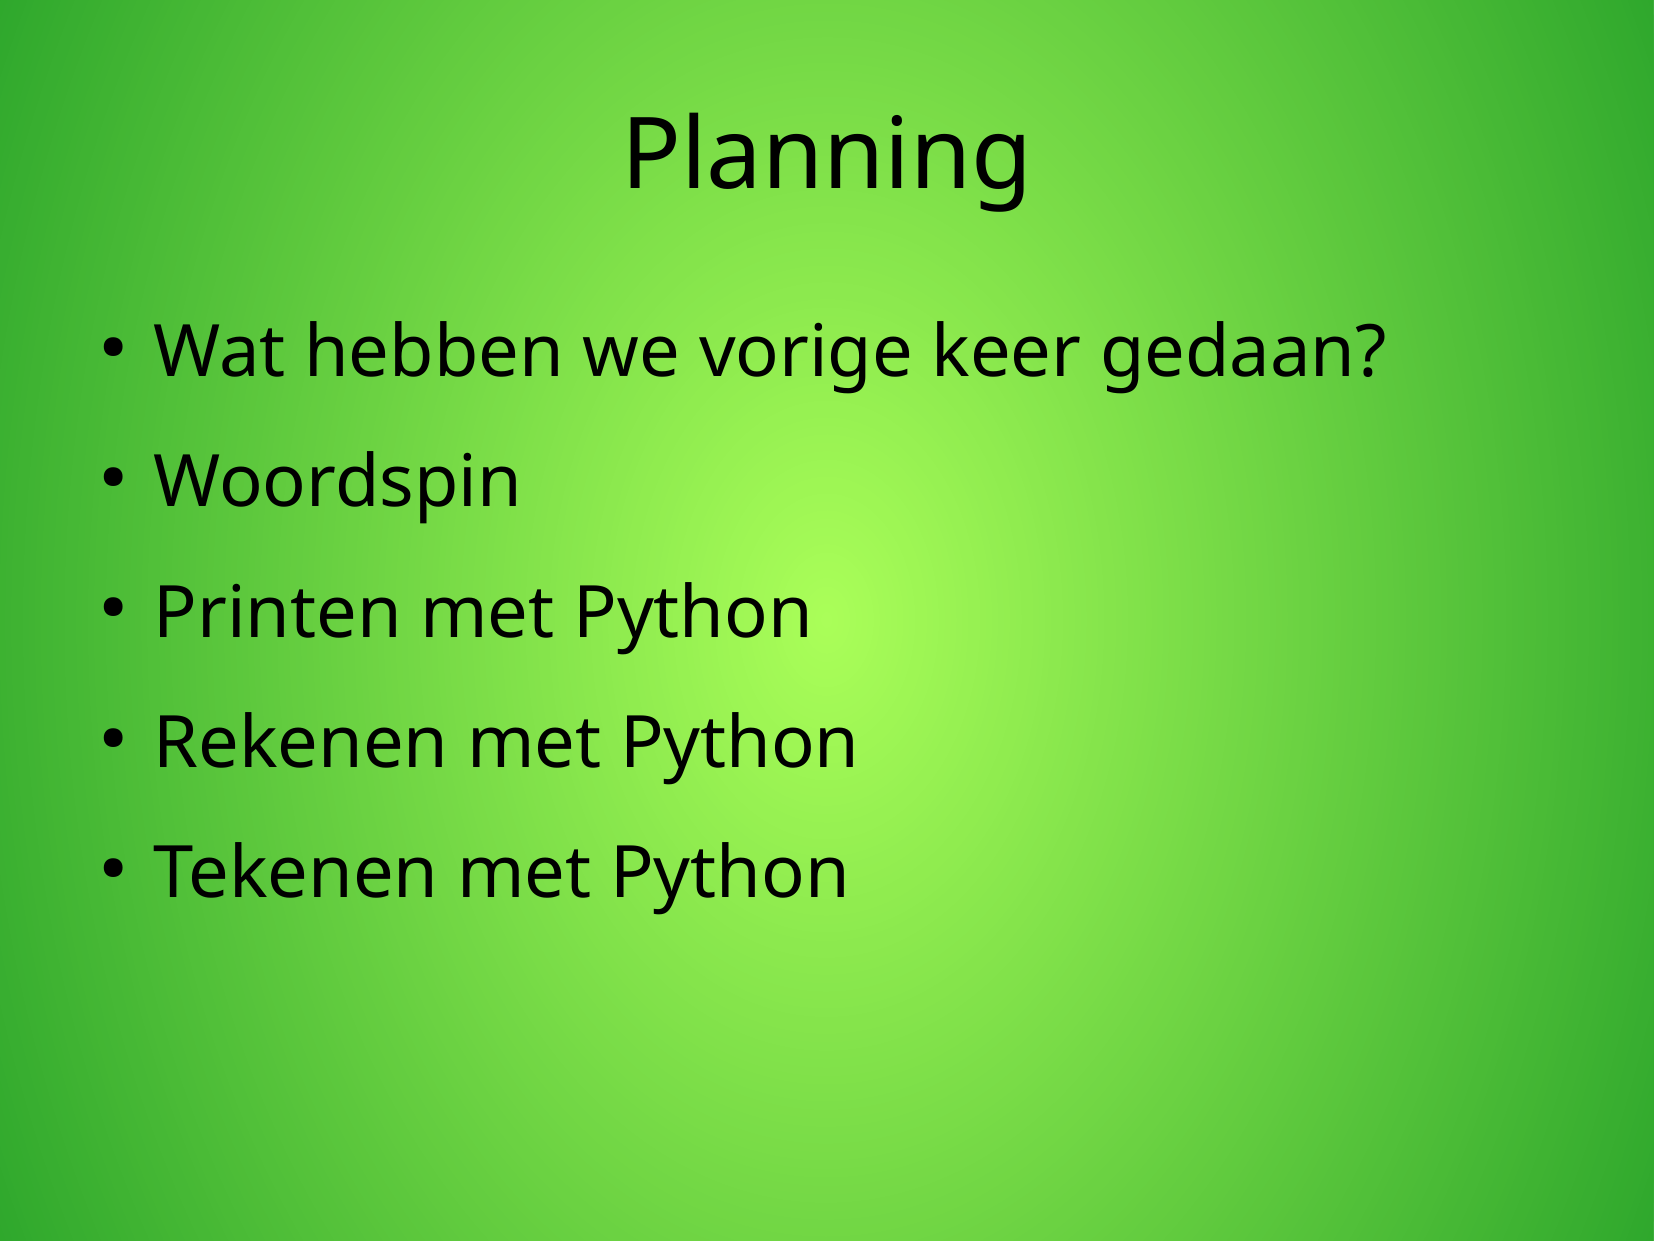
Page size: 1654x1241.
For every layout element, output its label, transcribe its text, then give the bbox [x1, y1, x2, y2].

title Planning [82, 47, 1571, 252]
list Wat hebben we vorige keer gedaan? Woordspin Printen met Python Rekenen met Python Tekenen met Python [82, 299, 1571, 1019]
